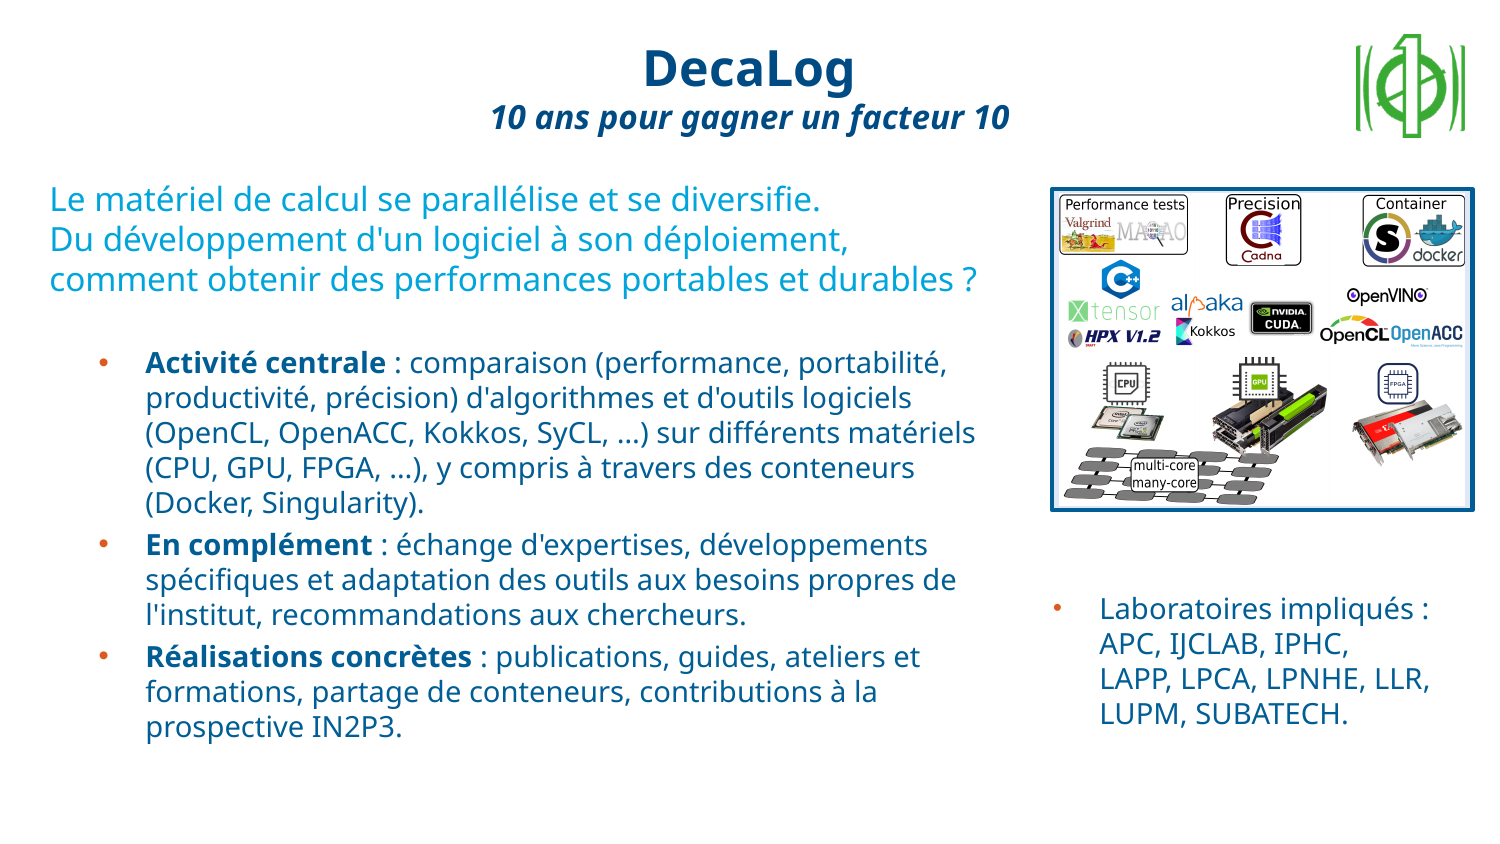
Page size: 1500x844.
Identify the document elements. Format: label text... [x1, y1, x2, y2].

text_box Laboratoires impliqués : APC, IJCLAB, IPHC, LAPP, LPCA, LPNHE, LLR, LUPM, SUBATECH. [988, 583, 1482, 756]
text_box DecaLog 10 ans pour gagner un facteur 10 [34, 35, 1465, 138]
text_box [1052, 189, 1473, 511]
picture [1059, 193, 1465, 506]
text_box Le matériel de calcul se parallélise et se diversifie. Du développement d'un logiciel à son déploiement, comment obtenir des performances portables et durables ? Activité centrale : comparaison (performance, portabilité, productivité, précision) d'algorithmes et d'outils logiciels (OpenCL, OpenACC, Kokkos, SyCL, …) sur différents matériels (CPU, GPU, FPGA, …), y compris à travers des conteneurs (Docker, Singularity). En complément : échange d'expertises, développements spécifiques et adaptation des outils aux besoins propres de l'institut, recommandations aux chercheurs. Réalisations concrètes : publications, guides, ateliers et formations, partage de conteneurs, contributions à la prospective IN2P3. [34, 171, 1020, 801]
